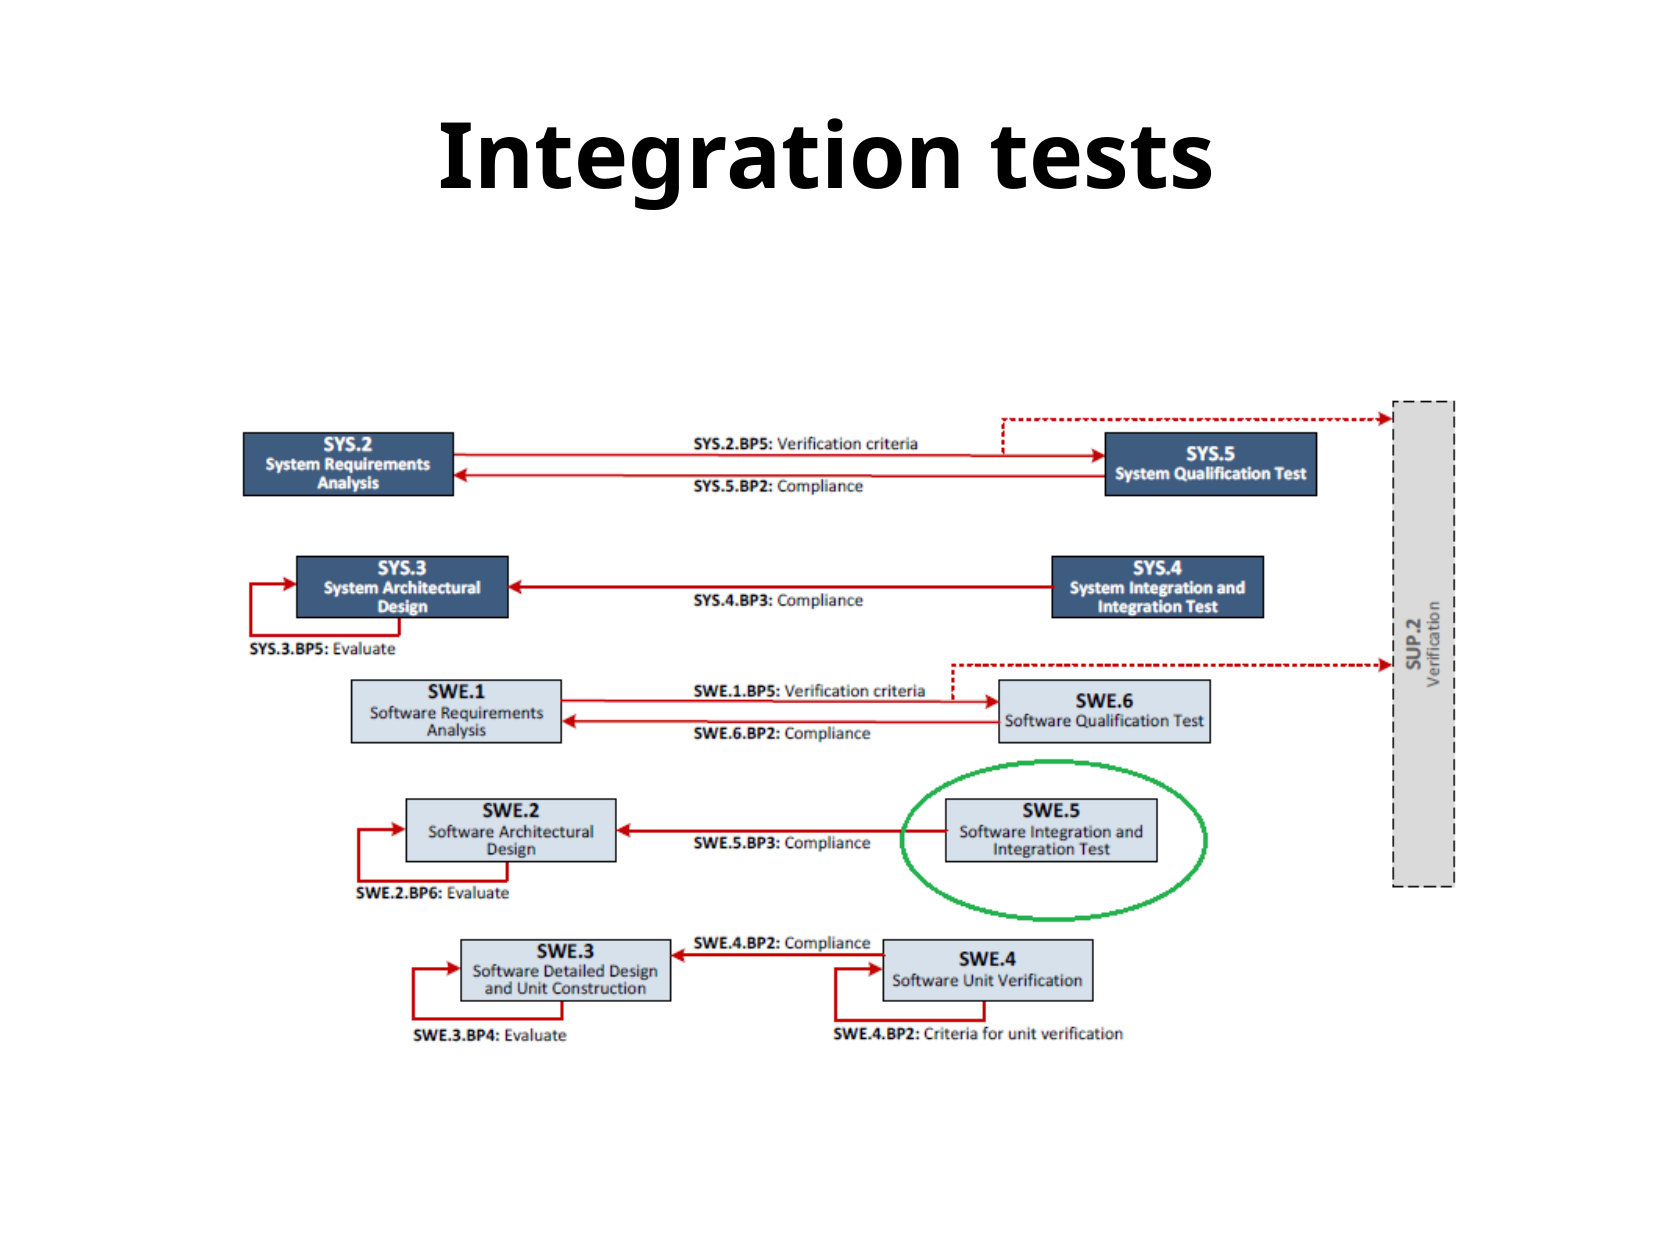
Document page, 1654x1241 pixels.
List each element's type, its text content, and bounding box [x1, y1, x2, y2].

picture [226, 387, 1474, 1063]
title Integration tests [82, 49, 1571, 257]
